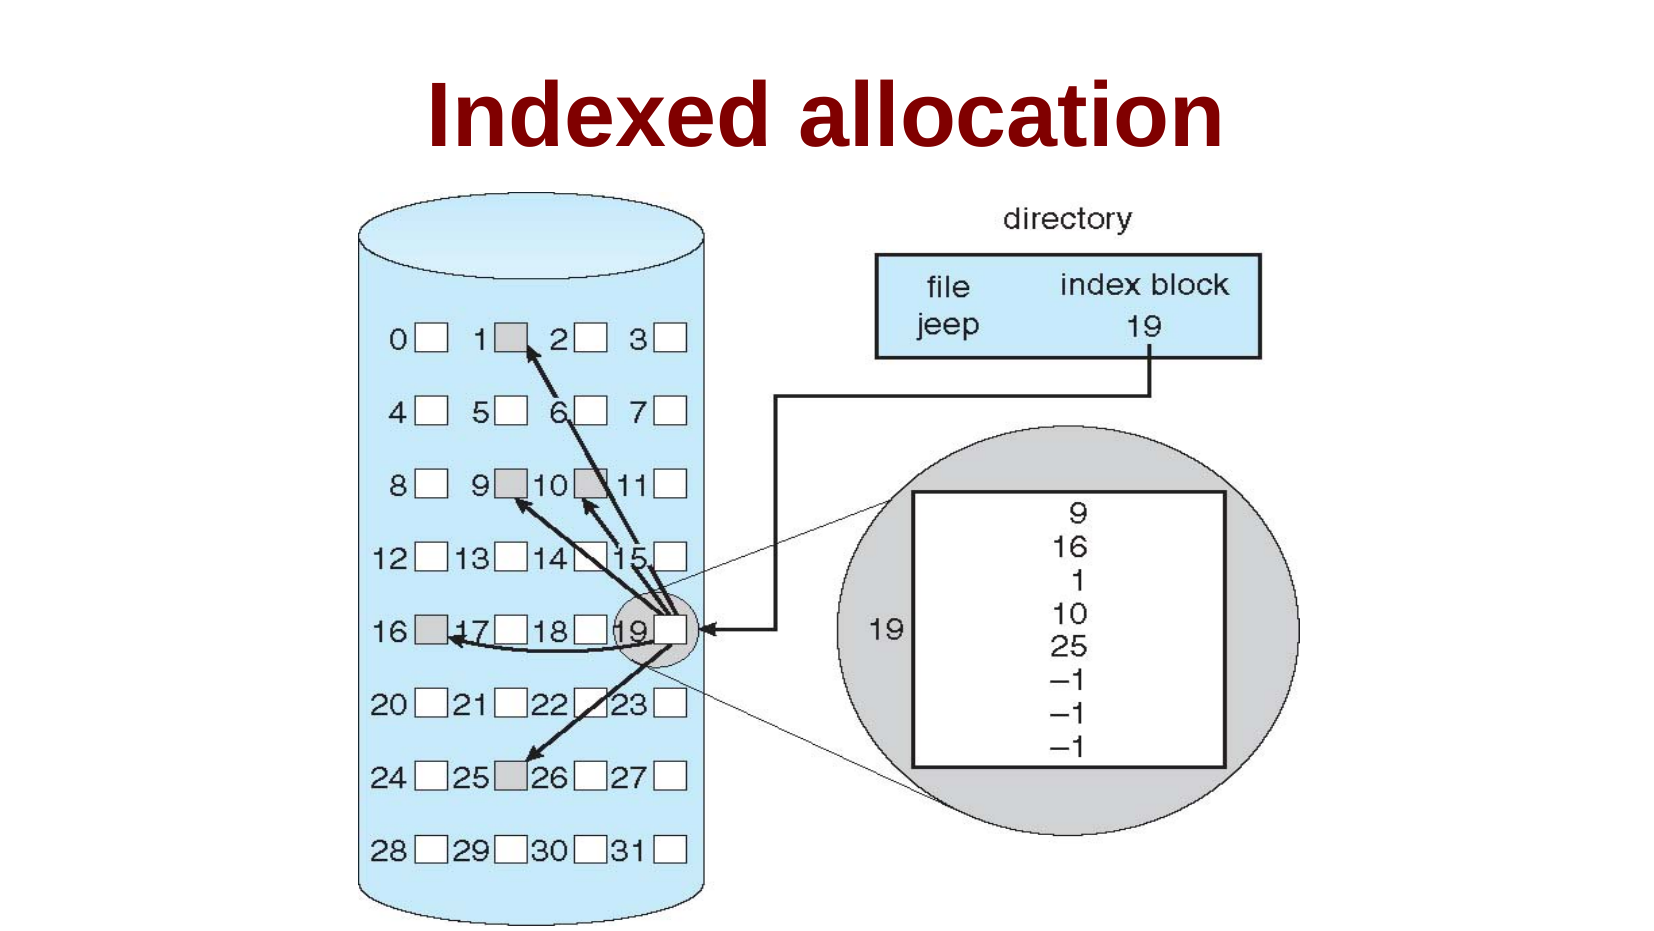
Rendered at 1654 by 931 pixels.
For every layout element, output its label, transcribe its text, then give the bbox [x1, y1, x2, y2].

title Indexed allocation [82, 37, 1571, 193]
picture [358, 192, 1300, 926]
